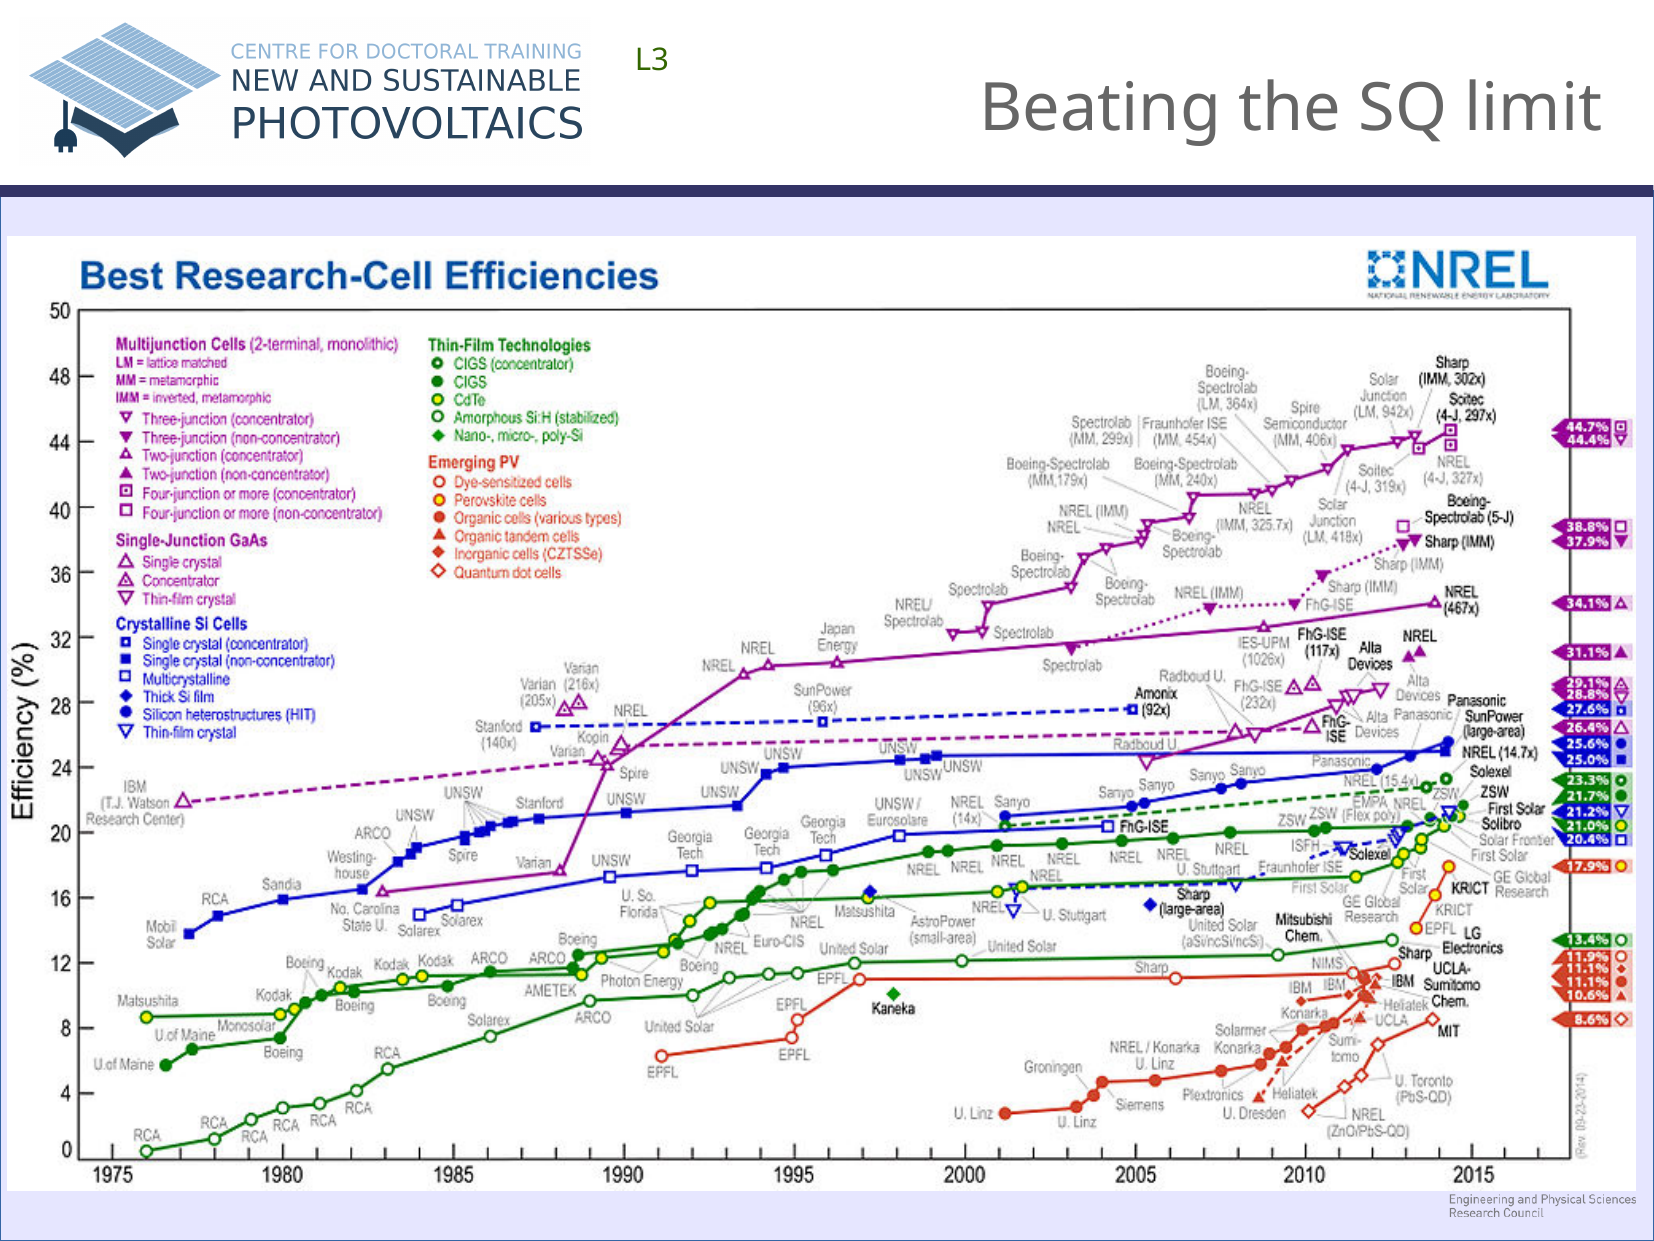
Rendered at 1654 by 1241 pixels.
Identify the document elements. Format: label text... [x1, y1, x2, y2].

text_box L3 [620, 29, 880, 80]
picture [7, 236, 1636, 1217]
picture [19, 17, 591, 166]
text_box [0, 197, 1654, 1241]
text_box Beating the SQ limit [767, 51, 1619, 142]
